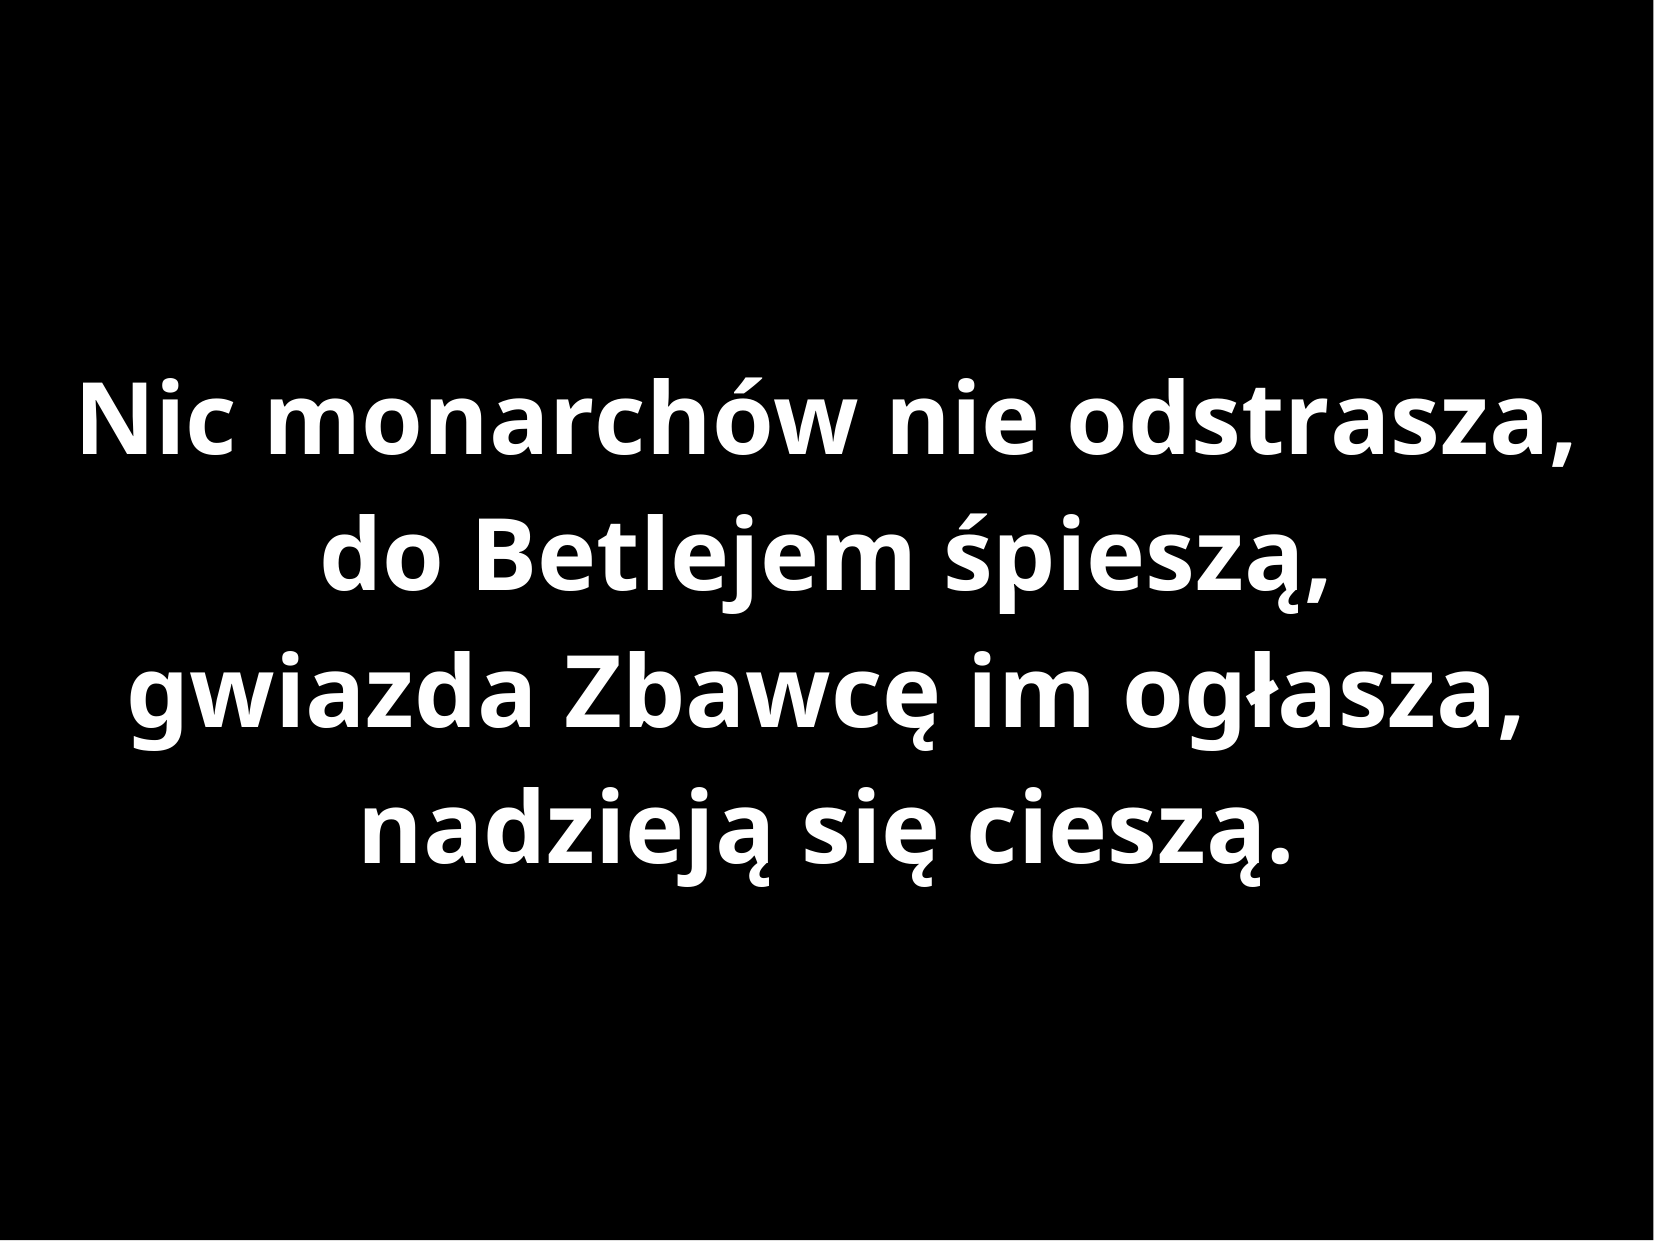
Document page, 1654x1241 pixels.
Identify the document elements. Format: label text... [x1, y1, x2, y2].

title Nic monarchów nie odstrasza, do Betlejem śpieszą, gwiazda Zbawcę im ogłasza, nadzieją się cieszą. [0, 0, 1654, 1241]
